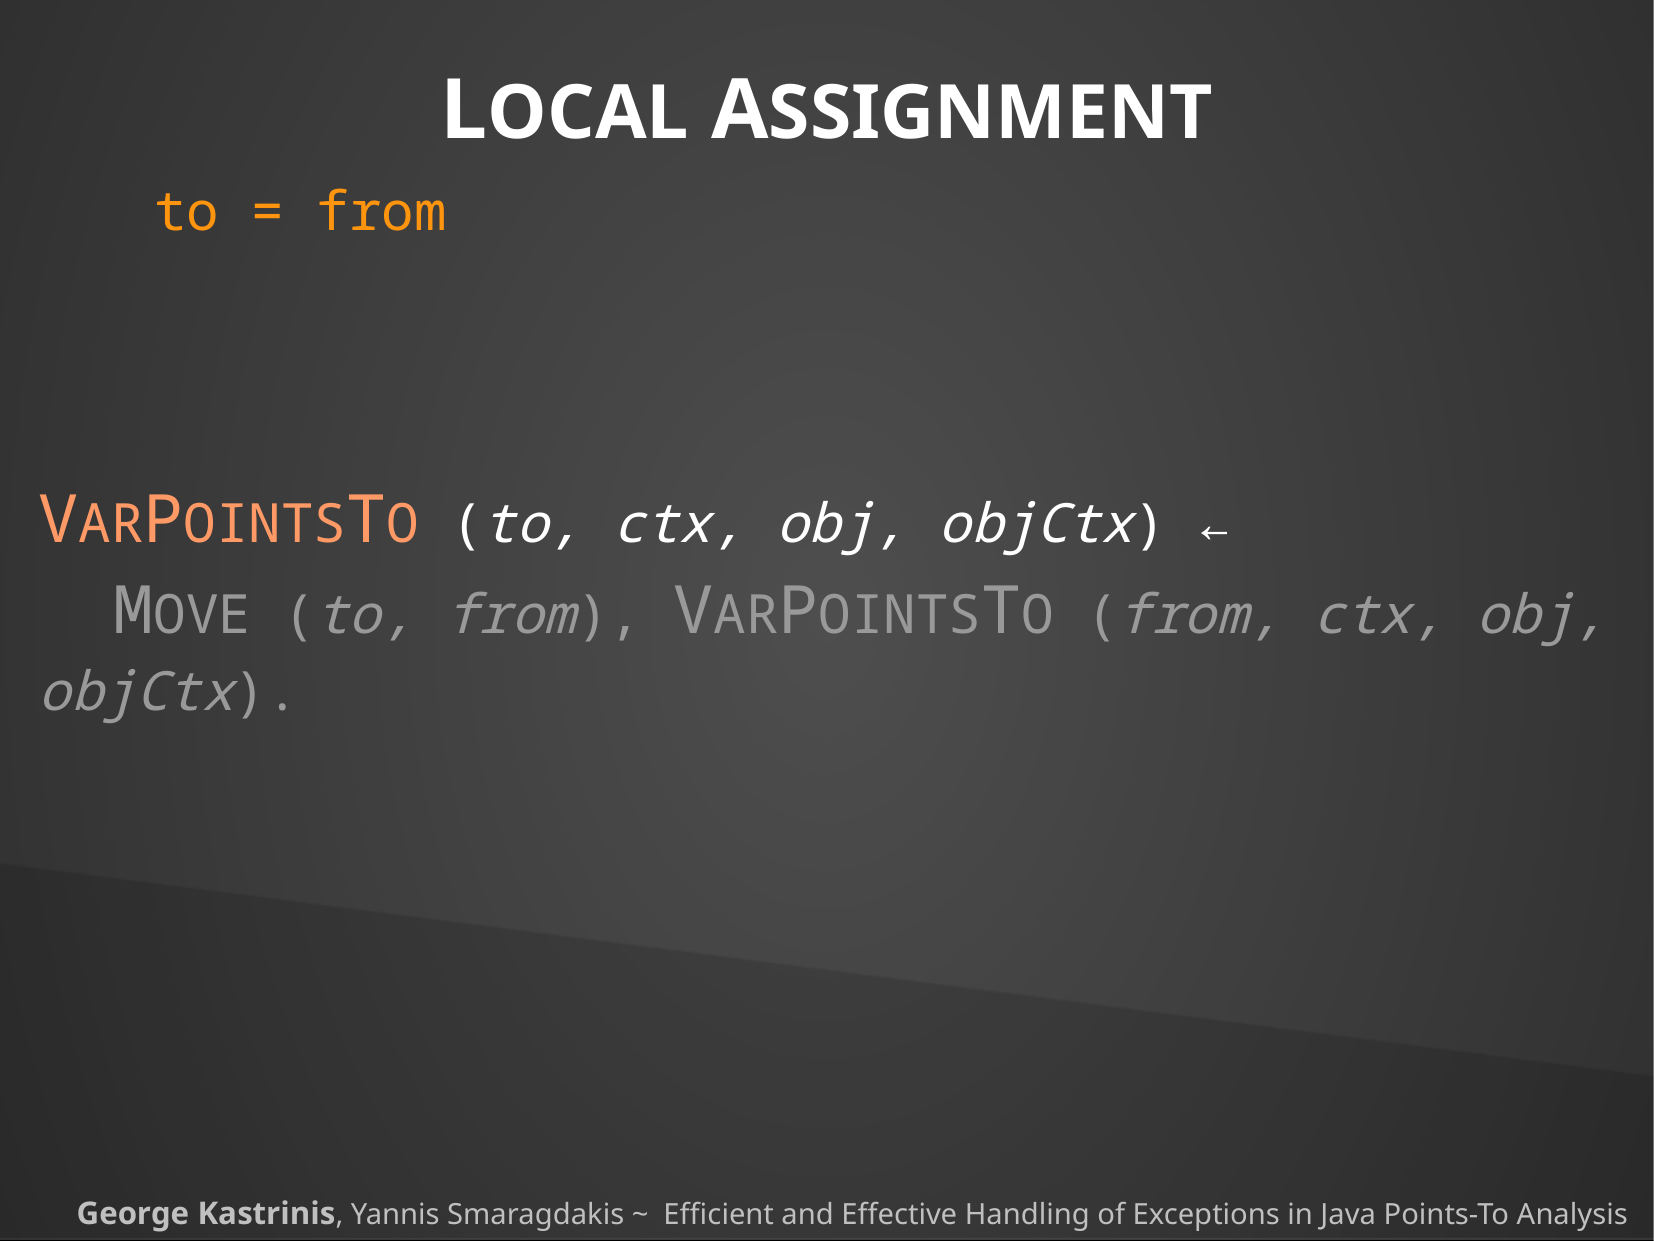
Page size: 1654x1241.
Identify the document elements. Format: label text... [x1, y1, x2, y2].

text_box VARPOINTSTO (to, ctx, obj, objCtx) ← MOVE (to, from), VARPOINTSTO (from, ctx, obj, objCtx). [24, 463, 1630, 612]
text_box LOCAL ASSIGNMENT [421, 41, 1233, 151]
text_box to = from [139, 165, 415, 235]
picture [0, 0, 1654, 1241]
